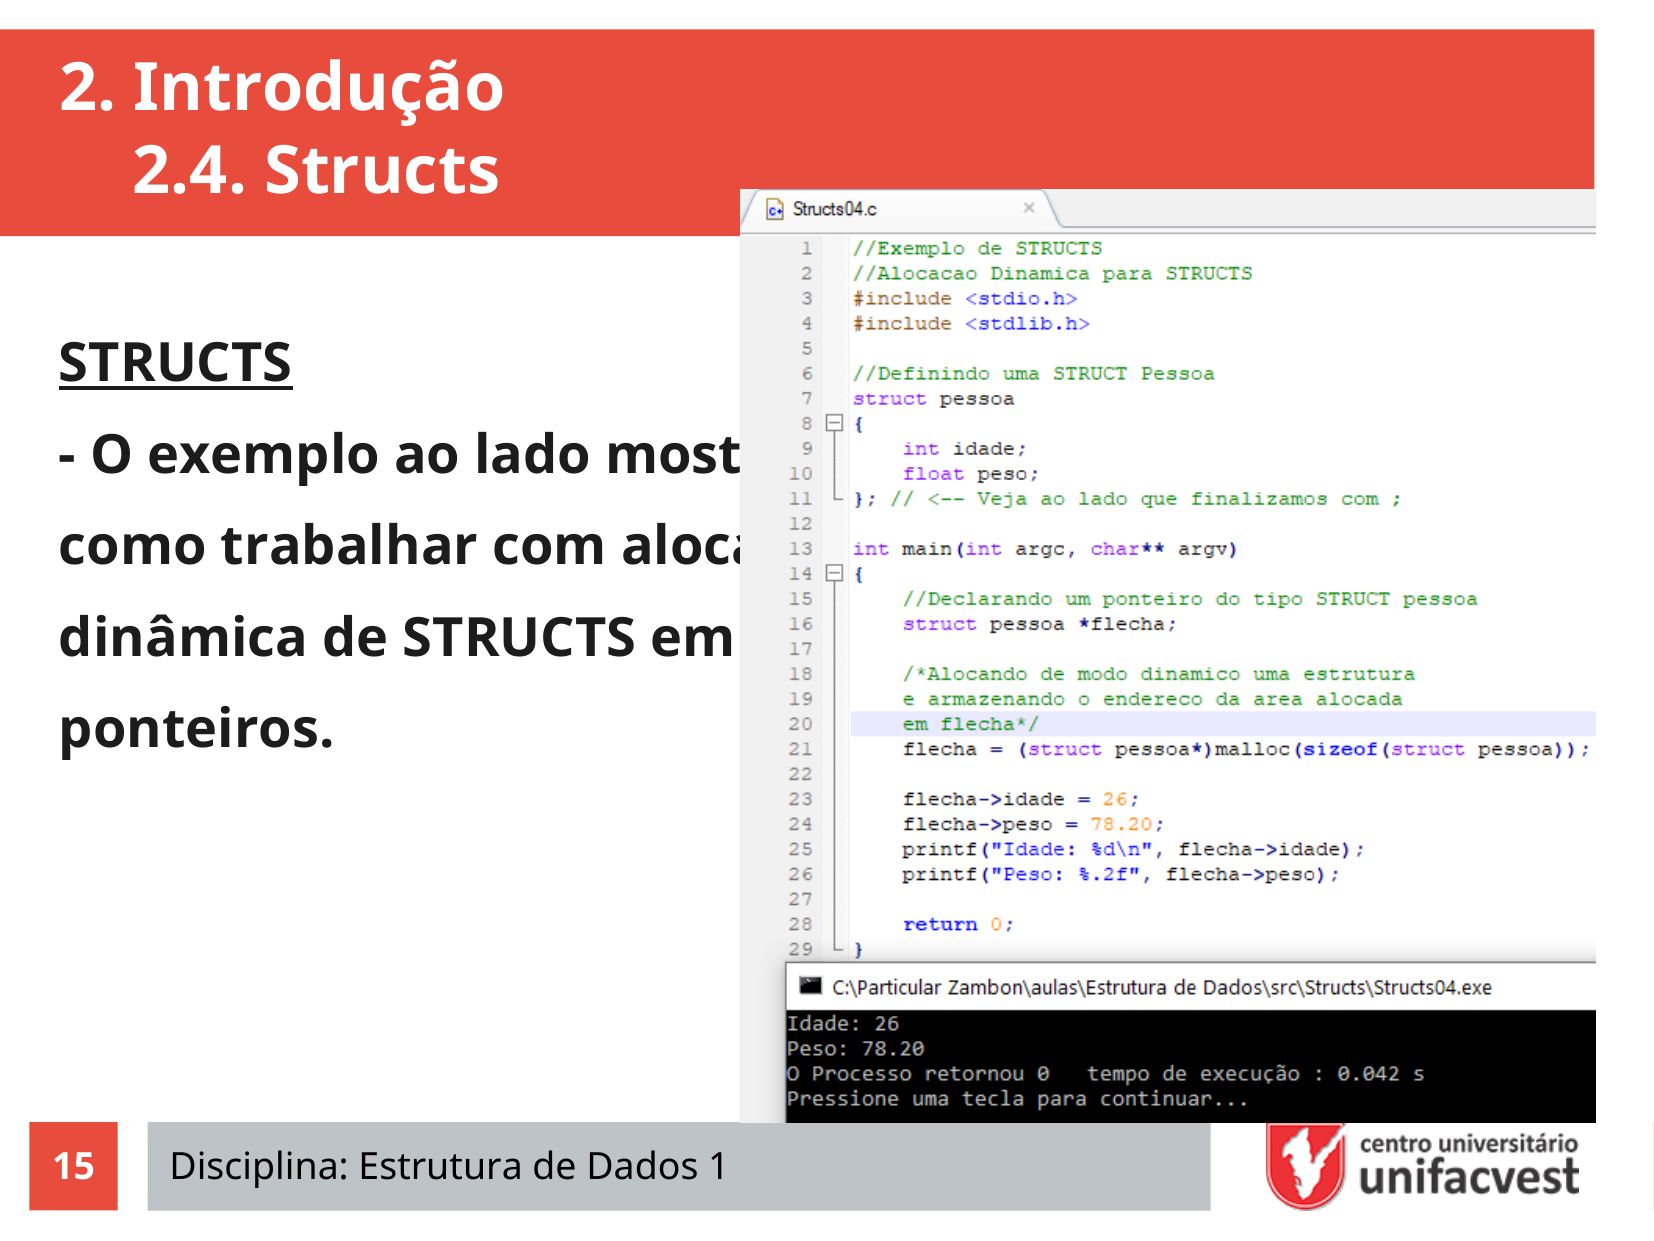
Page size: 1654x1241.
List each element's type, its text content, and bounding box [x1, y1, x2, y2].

list STRUCTS - O exemplo ao lado mostra como trabalhar com alocação dinâmica de STRUCTS em ponteiros. [59, 324, 740, 1093]
title 2. Introdução 2.4. Structs [59, 59, 1595, 207]
text_box [1238, 1120, 1654, 1212]
text_box Disciplina: Estrutura de Dados 1 [154, 1132, 1205, 1196]
picture [740, 189, 1596, 1211]
